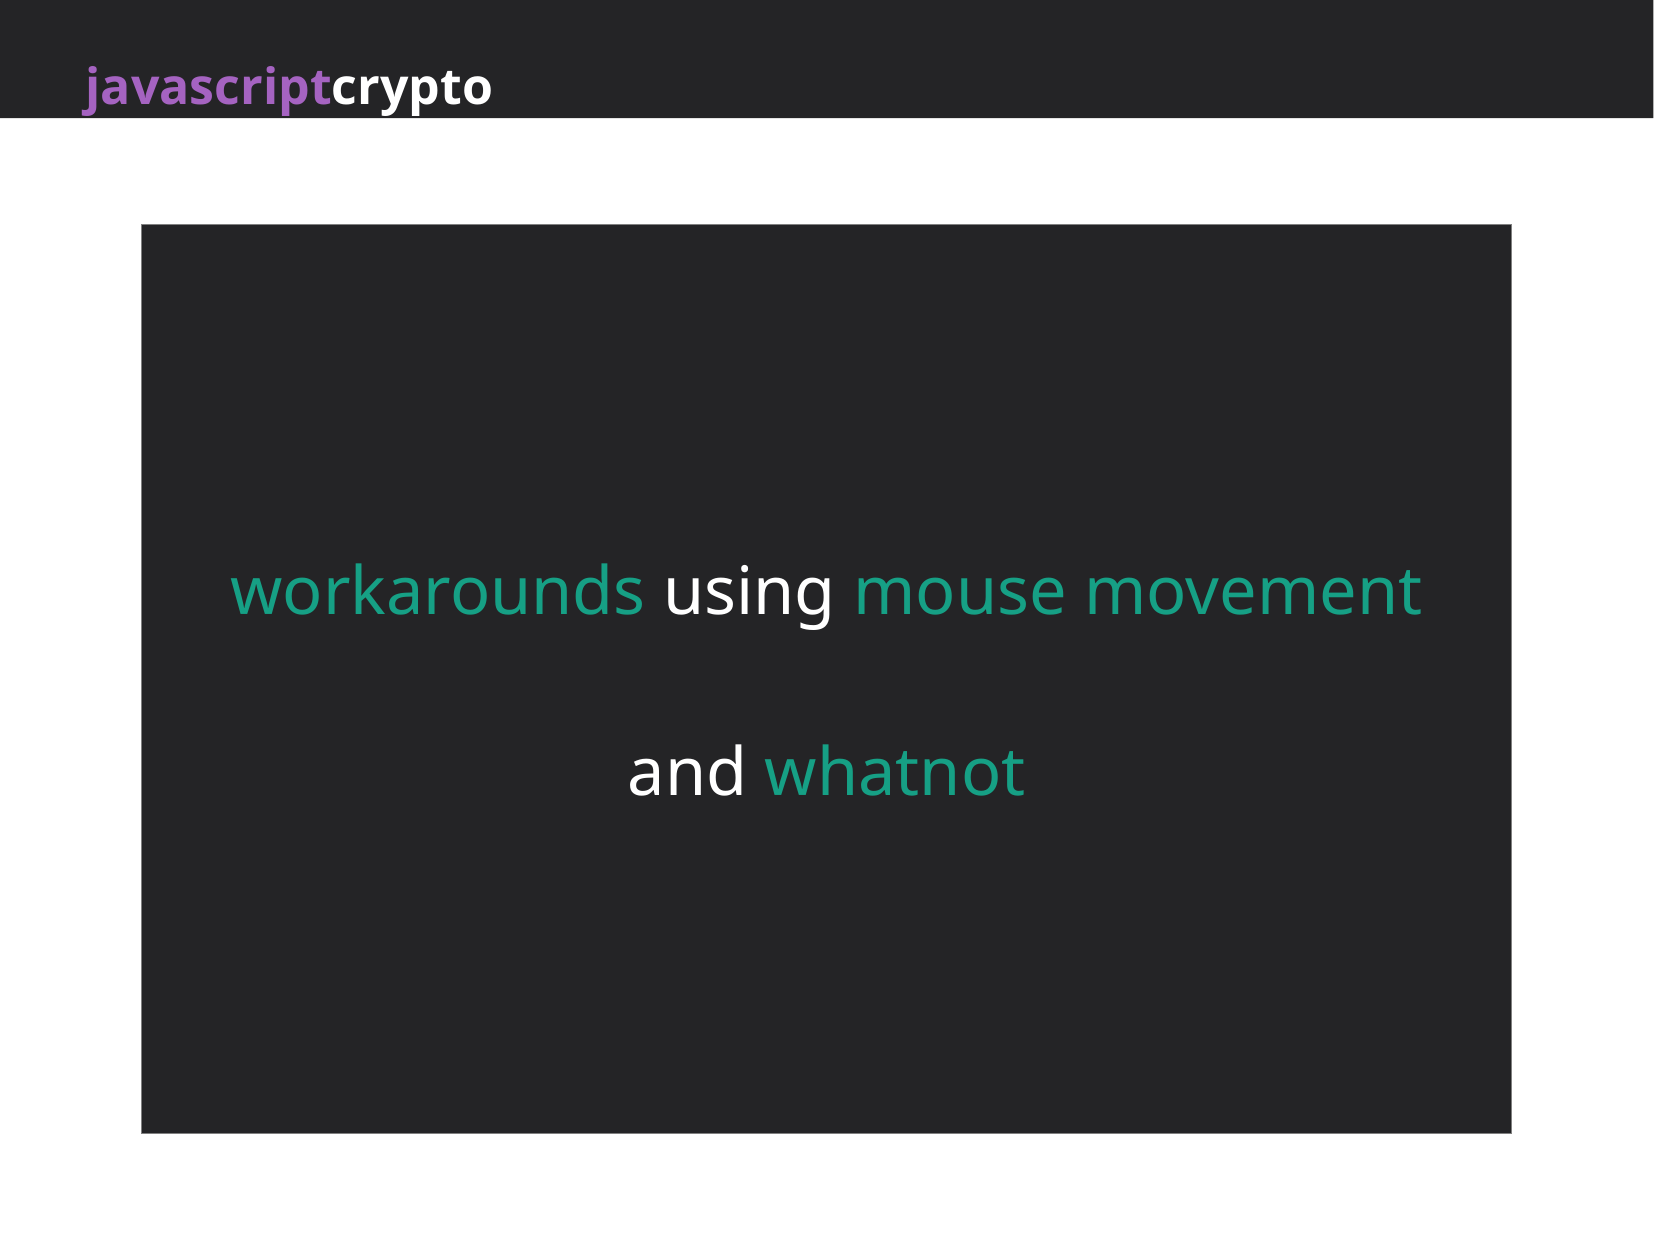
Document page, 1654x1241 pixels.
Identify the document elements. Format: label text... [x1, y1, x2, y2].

text_box [165, 531, 1441, 1087]
text_box javascriptcrypto [70, 43, 544, 119]
text_box [0, 0, 1654, 119]
text_box workarounds using mouse movement and whatnot [141, 224, 1512, 1134]
